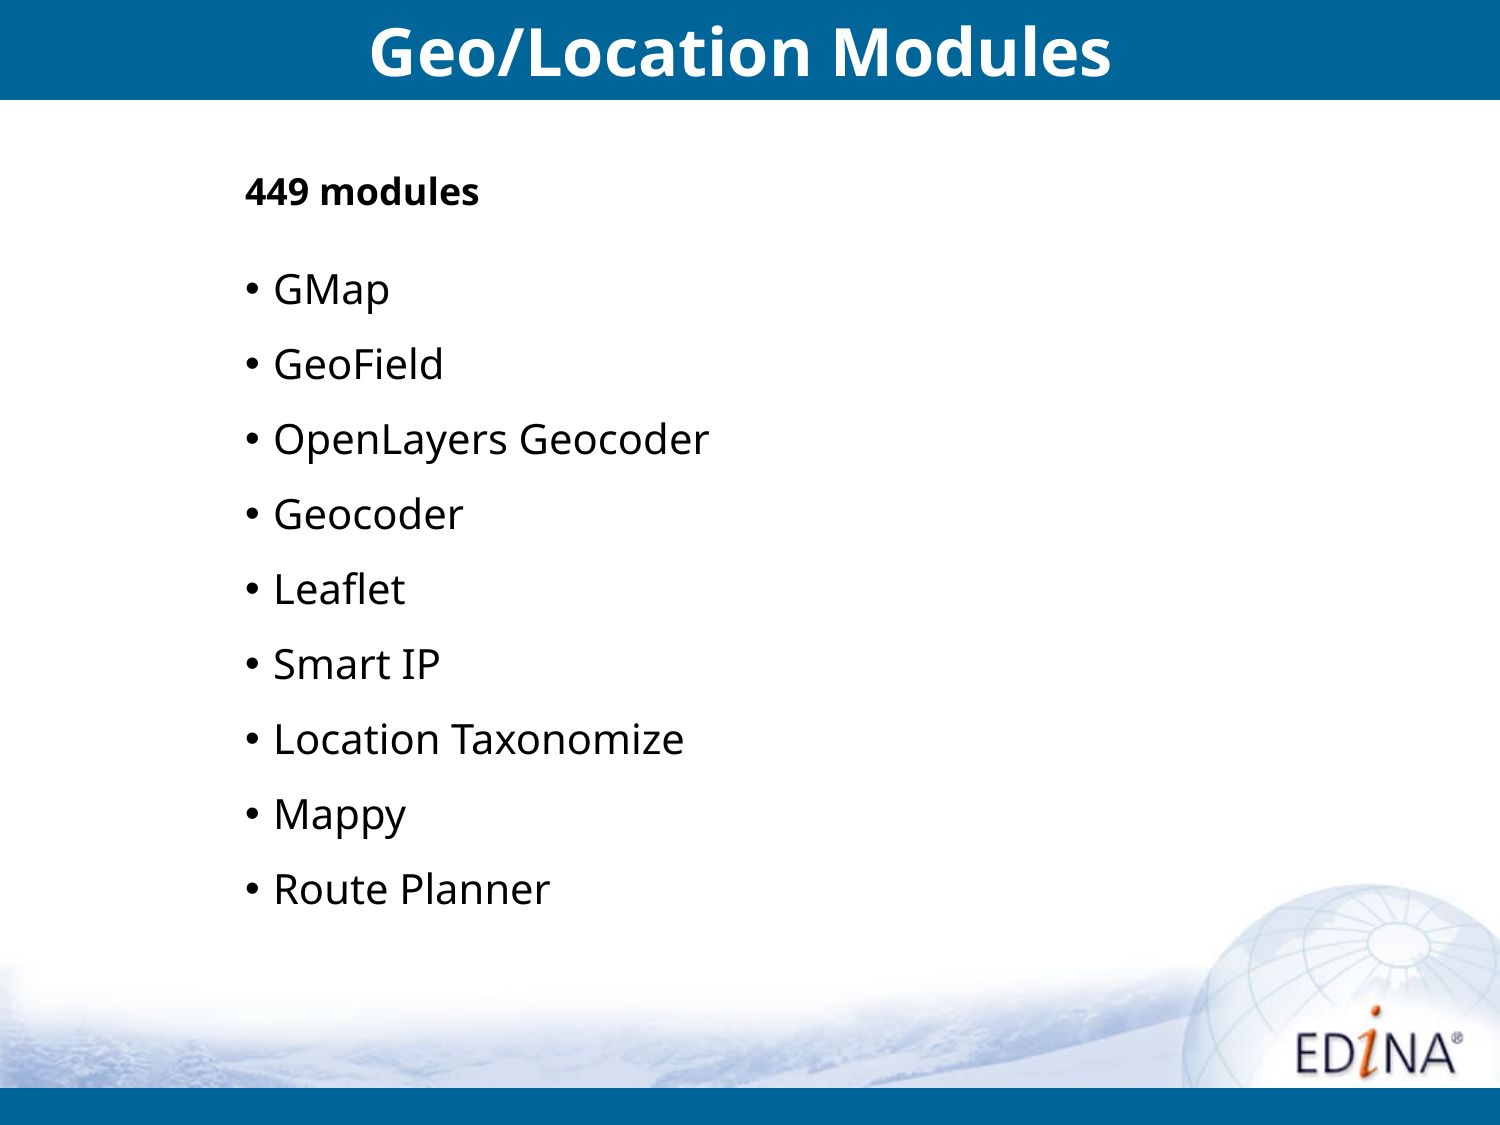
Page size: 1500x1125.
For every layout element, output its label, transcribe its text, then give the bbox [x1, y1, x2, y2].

text_box 449 modules GMap GeoField OpenLayers Geocoder Geocoder Leaflet Smart IP Location Taxonomize Mappy Route Planner [230, 160, 1010, 946]
title Geo/Location Modules [0, 0, 1483, 100]
picture [0, 881, 1500, 1087]
